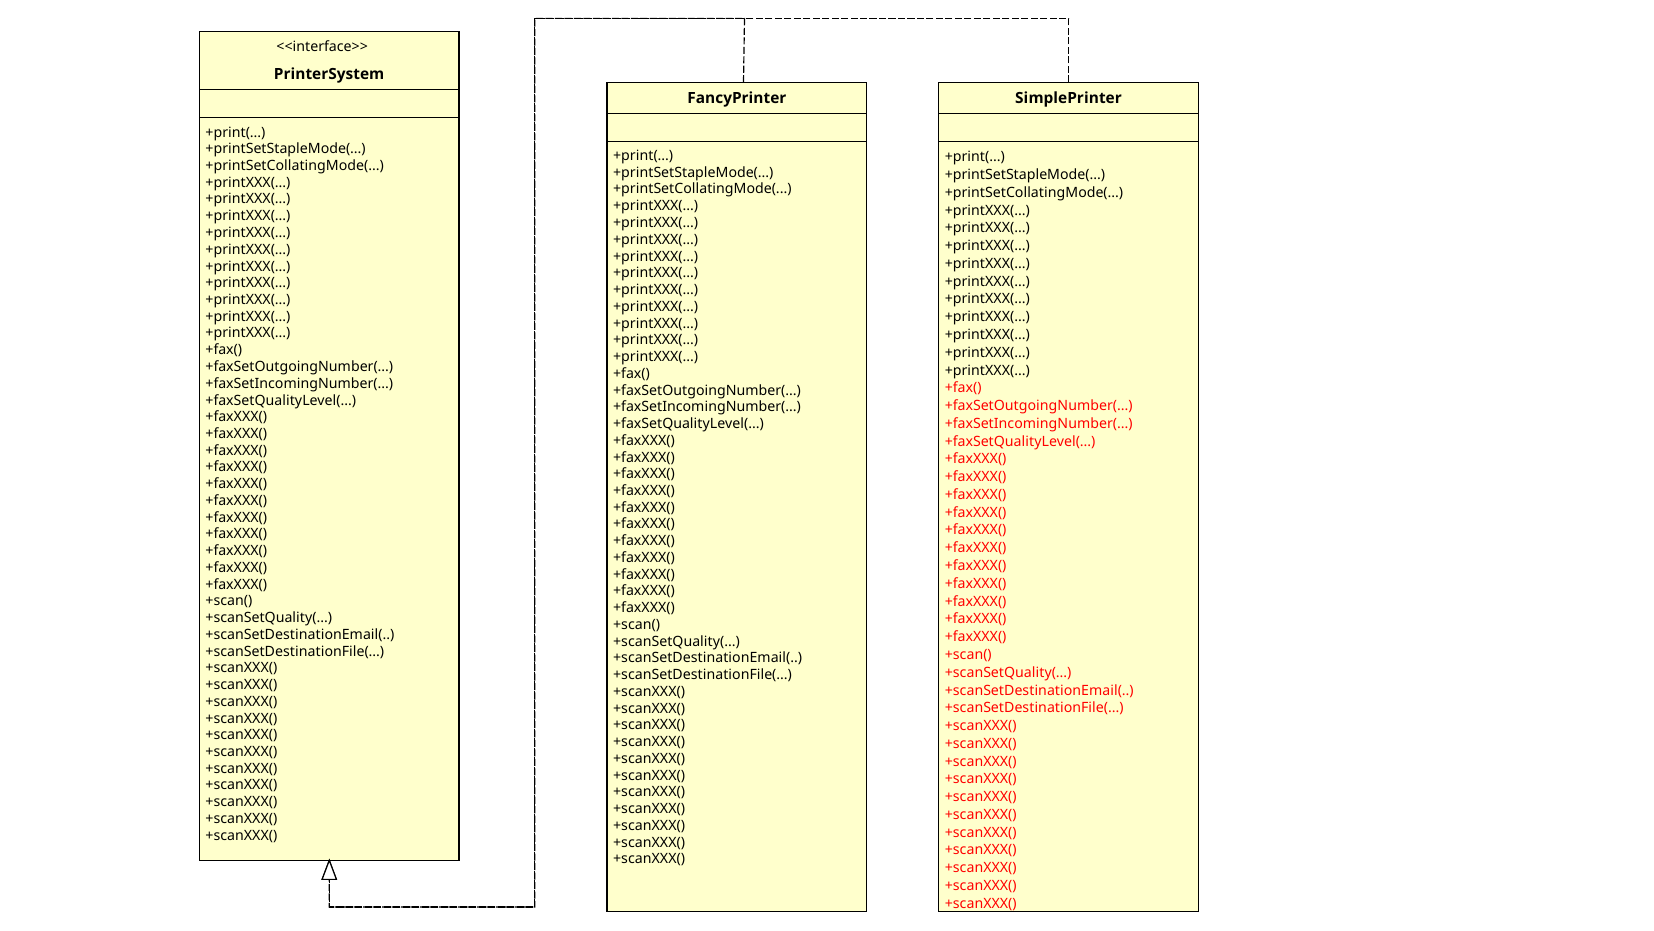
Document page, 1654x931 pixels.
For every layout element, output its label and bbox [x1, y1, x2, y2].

picture [180, 0, 1217, 931]
